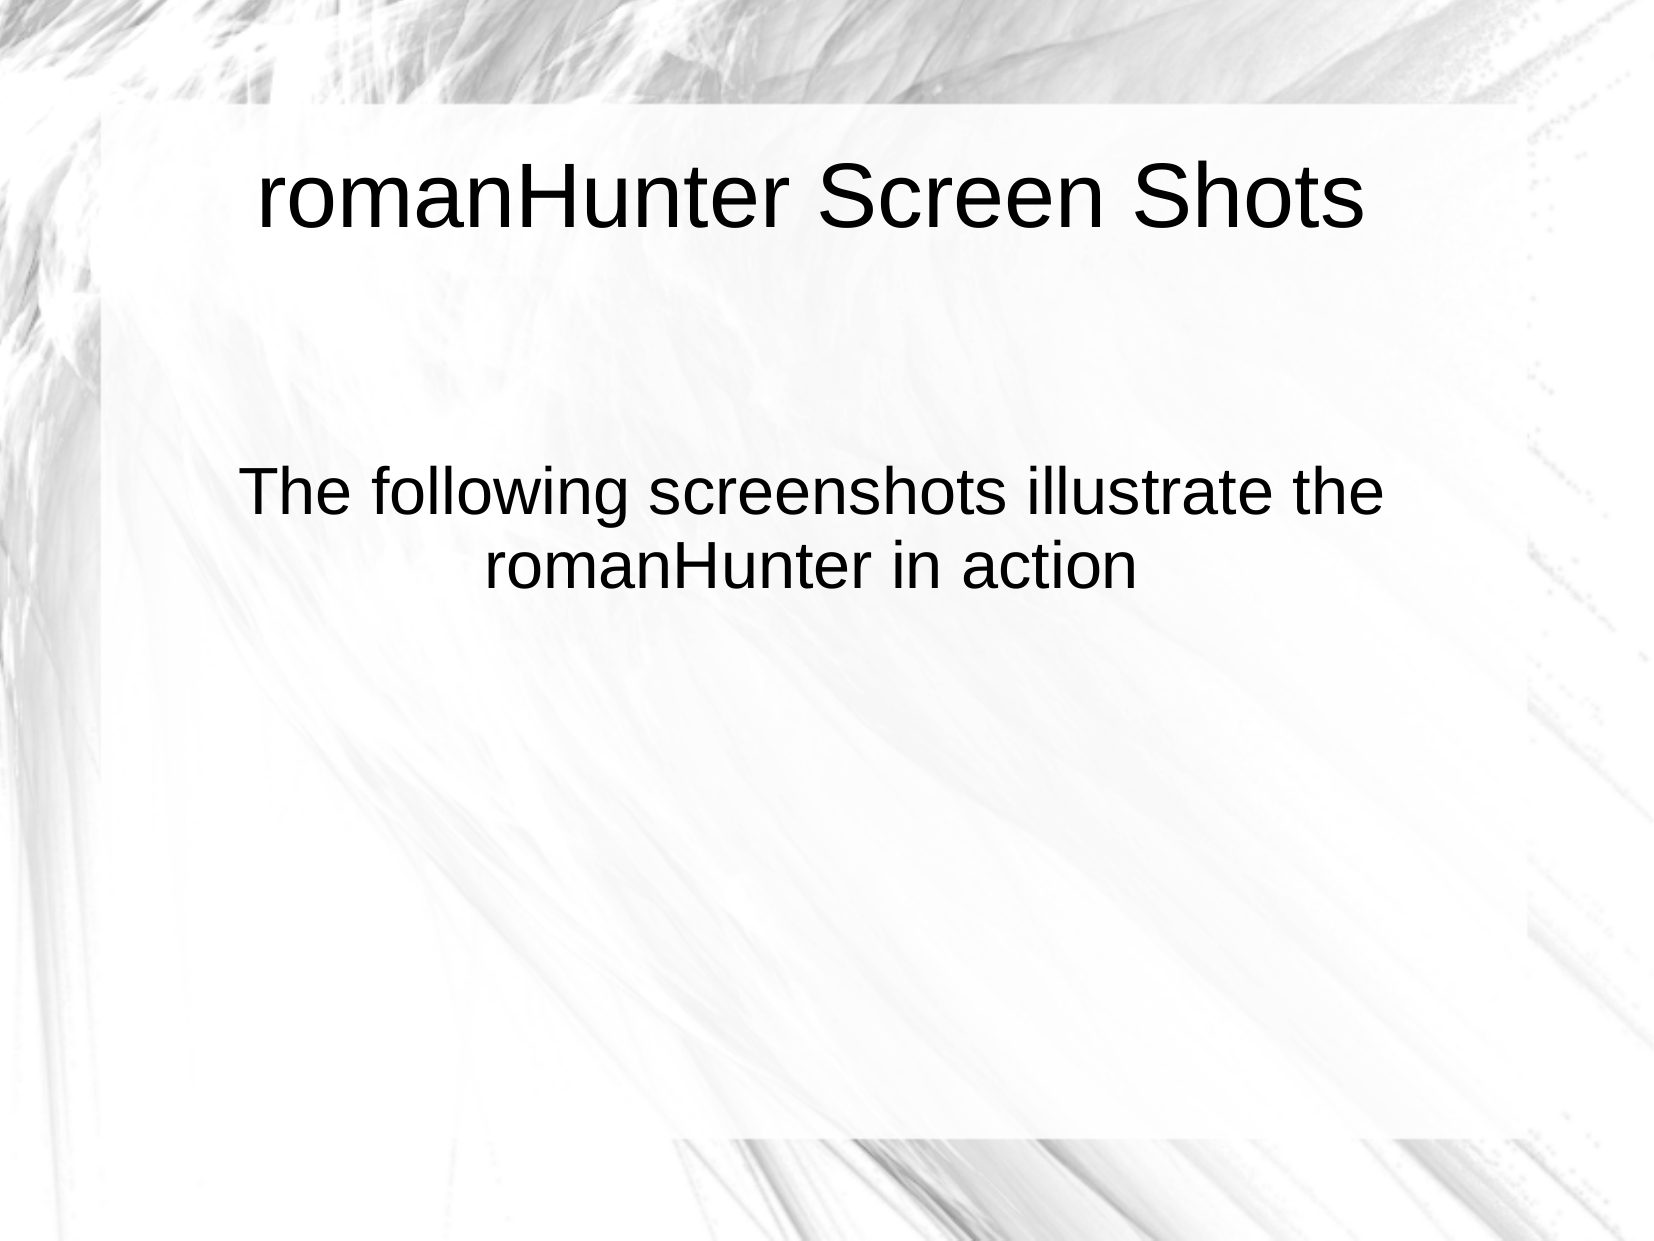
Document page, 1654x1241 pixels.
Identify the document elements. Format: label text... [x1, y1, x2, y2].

picture [0, 0, 1654, 1241]
subtitle The following screenshots illustrate the romanHunter in action [118, 112, 1506, 945]
